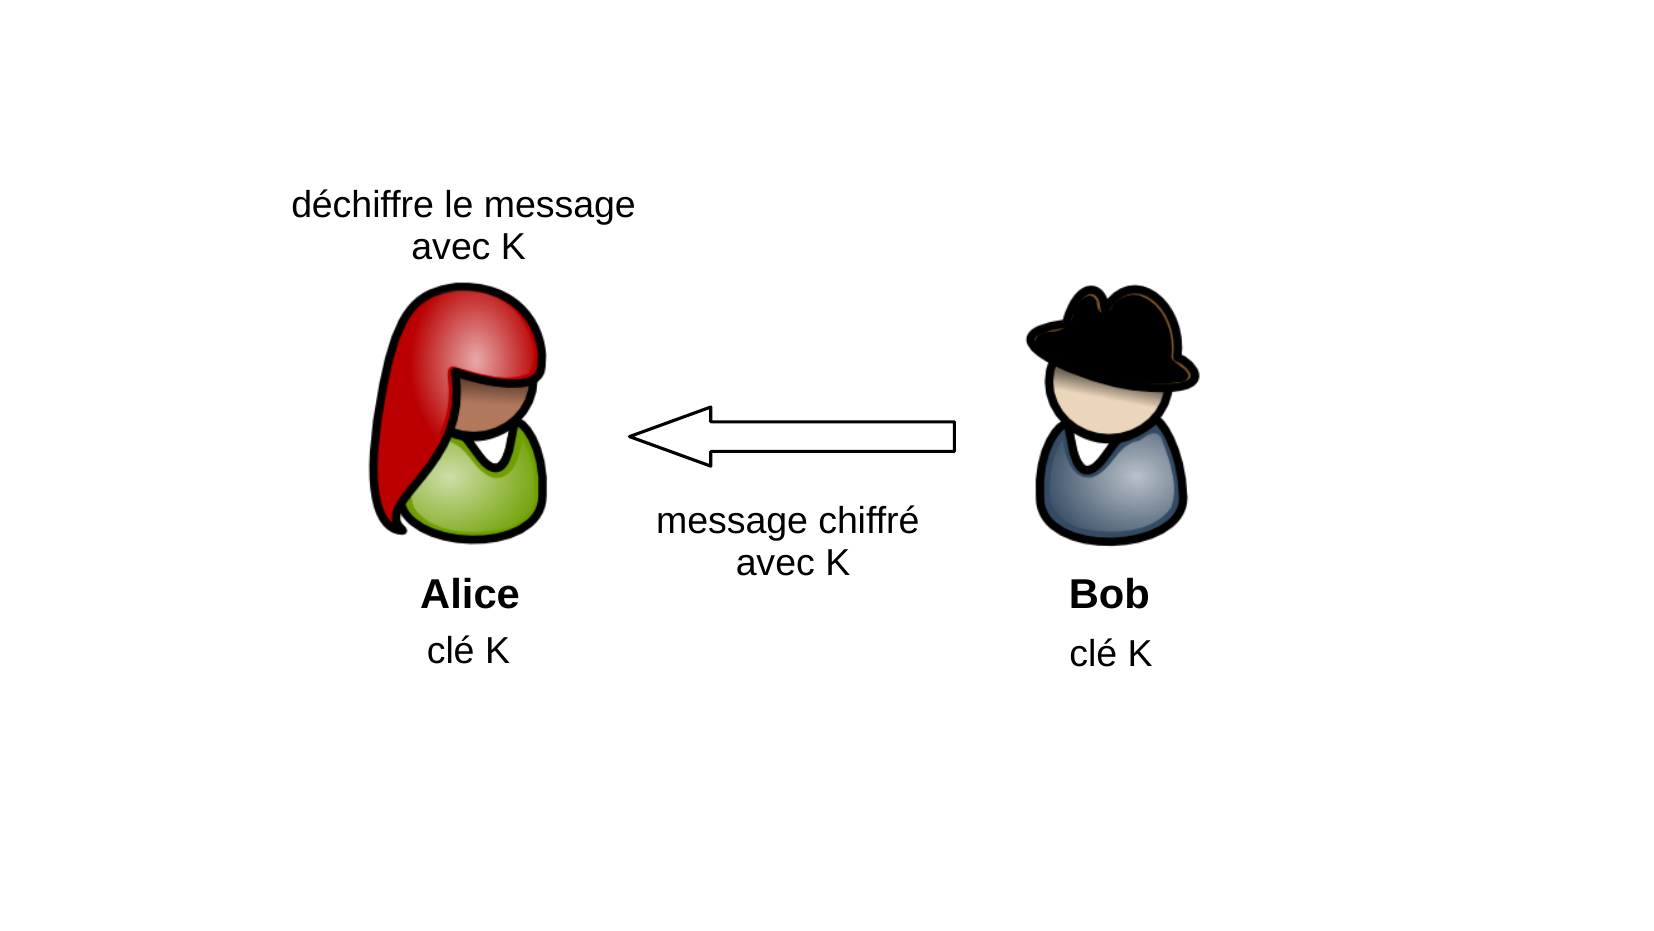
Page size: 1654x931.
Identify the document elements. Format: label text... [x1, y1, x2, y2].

picture [355, 275, 591, 562]
text_box message chiffré avec K [641, 491, 945, 591]
text_box Alice [405, 563, 535, 625]
picture [1003, 272, 1216, 562]
text_box déchiffre le message avec K [276, 175, 662, 275]
text_box clé K [1054, 624, 1168, 682]
text_box clé K [412, 621, 525, 679]
text_box Bob [1053, 563, 1165, 625]
text_box [629, 407, 955, 467]
